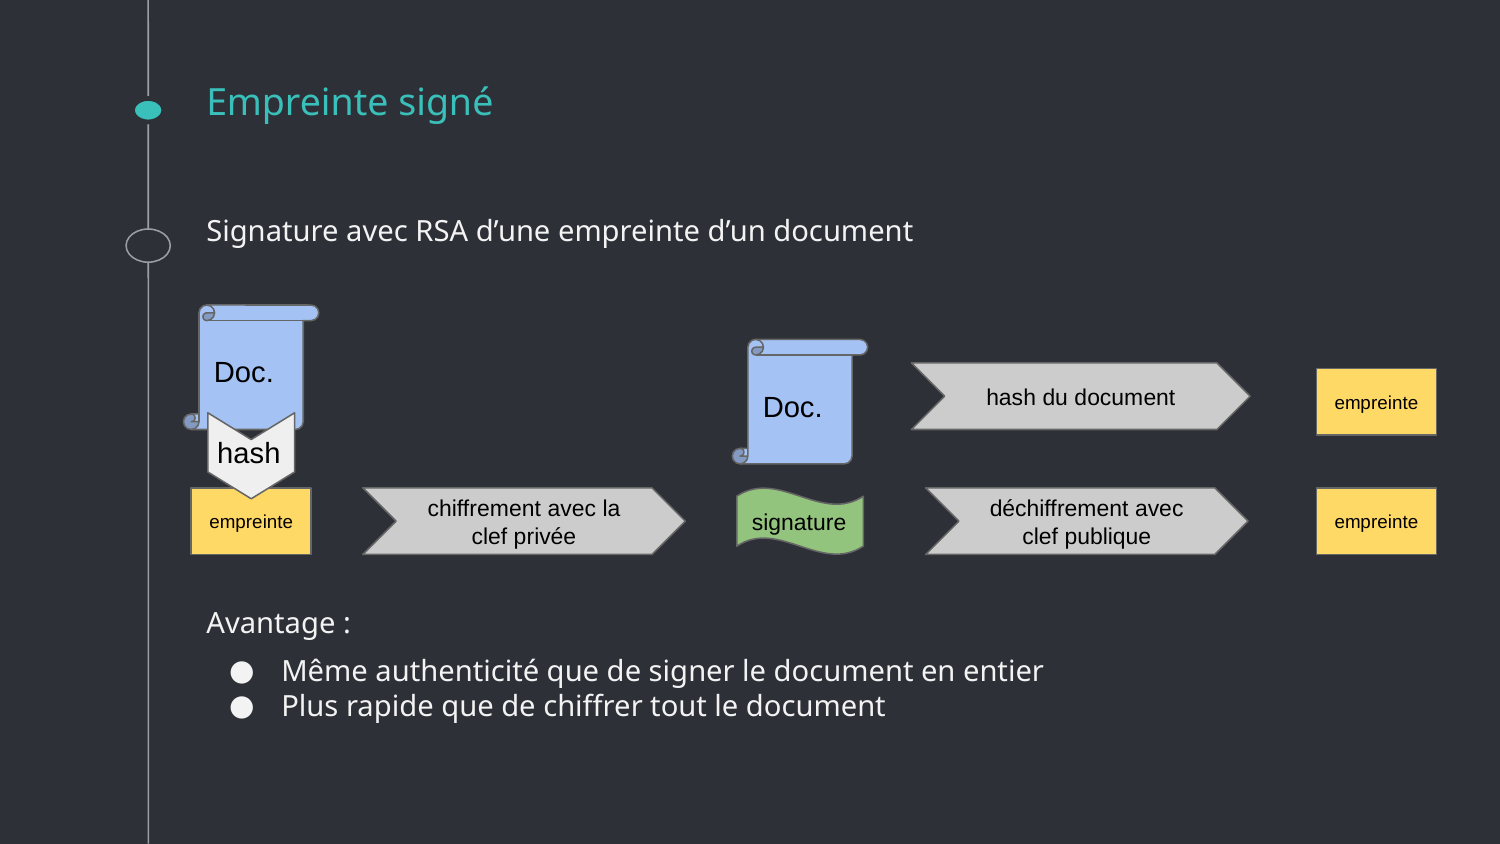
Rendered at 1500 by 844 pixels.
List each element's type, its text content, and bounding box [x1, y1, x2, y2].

text_box empreinte [1316, 487, 1437, 555]
text_box signature [736, 488, 864, 555]
text_box déchiffrement avec clef publique [925, 487, 1249, 555]
title Empreinte signé [191, 81, 1317, 139]
text_box Doc. [192, 304, 319, 430]
text_box [284, 412, 295, 419]
text_box hash [202, 419, 301, 493]
text_box [241, 493, 261, 499]
list Signature avec RSA d’une empreinte d’un document Avantage : Même authenticité que de signer le document en entier Plus rapide que de chiffrer tout le document [191, 196, 1317, 808]
text_box empreinte [191, 487, 312, 555]
text_box [207, 412, 218, 419]
text_box hash du document [911, 362, 1251, 430]
text_box empreinte [1316, 368, 1437, 435]
text_box Doc. [743, 339, 868, 464]
text_box chiffrement avec la clef privée [362, 487, 686, 555]
